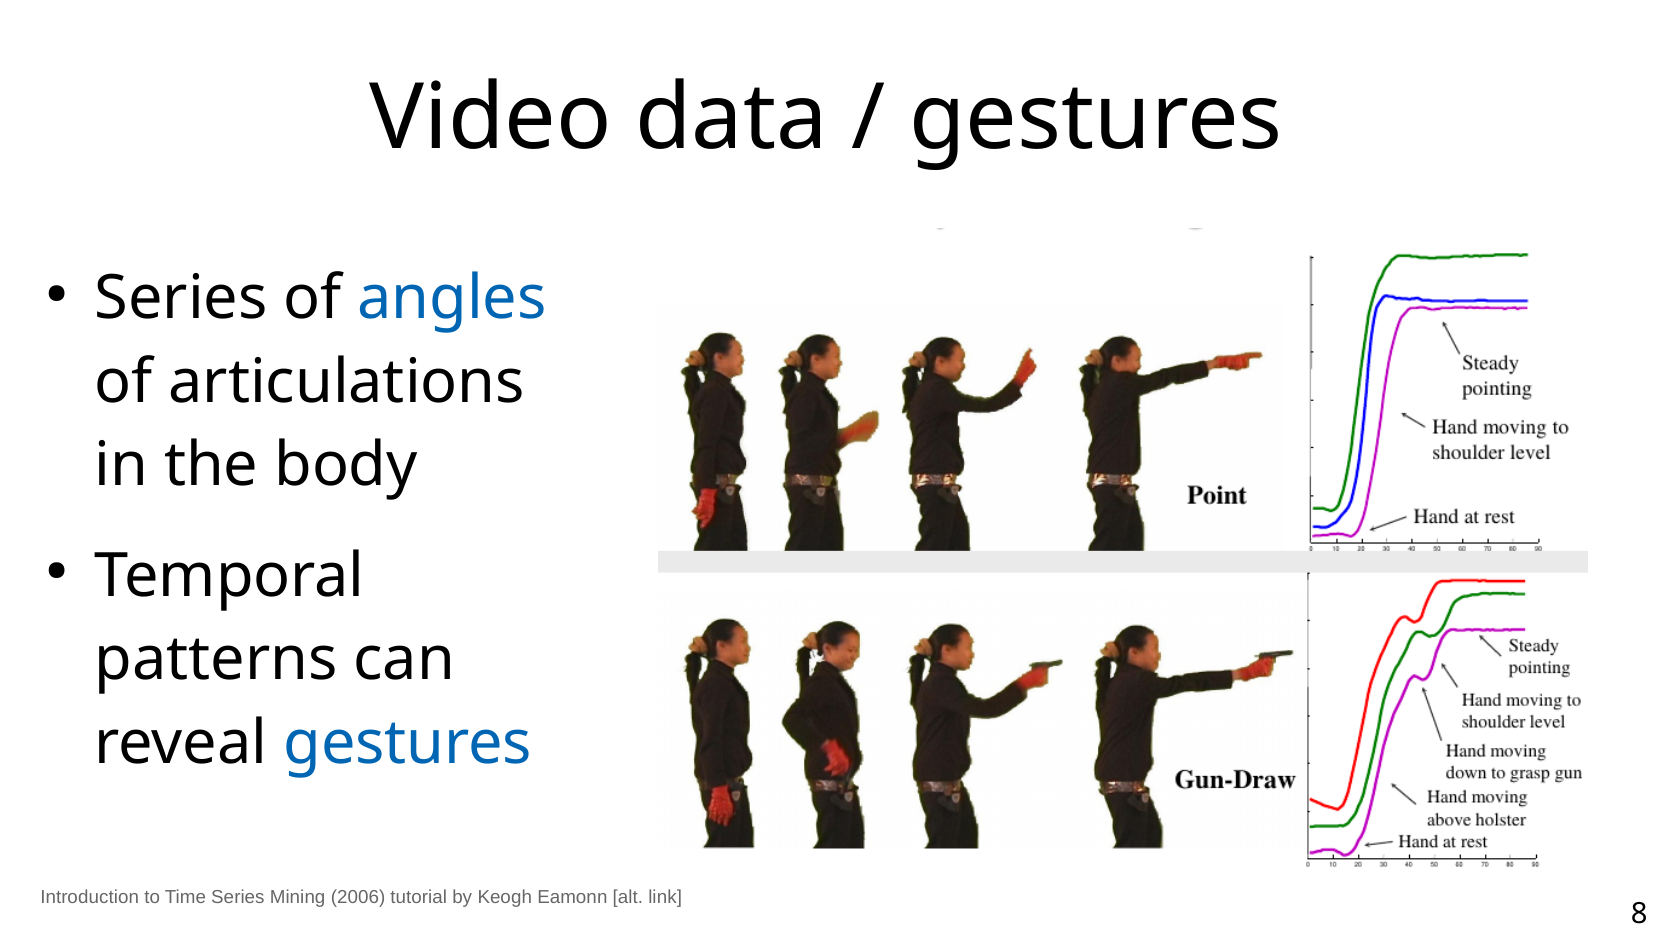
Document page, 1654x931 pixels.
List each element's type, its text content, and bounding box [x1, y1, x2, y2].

picture [658, 228, 1588, 874]
title Video data / gestures [82, 1, 1571, 226]
text_box Introduction to Time Series Mining (2006) tutorial by Keogh Eamonn [alt. link] [25, 879, 709, 916]
list Series of angles of articulations in the body Temporal patterns can reveal gestures [29, 253, 588, 793]
